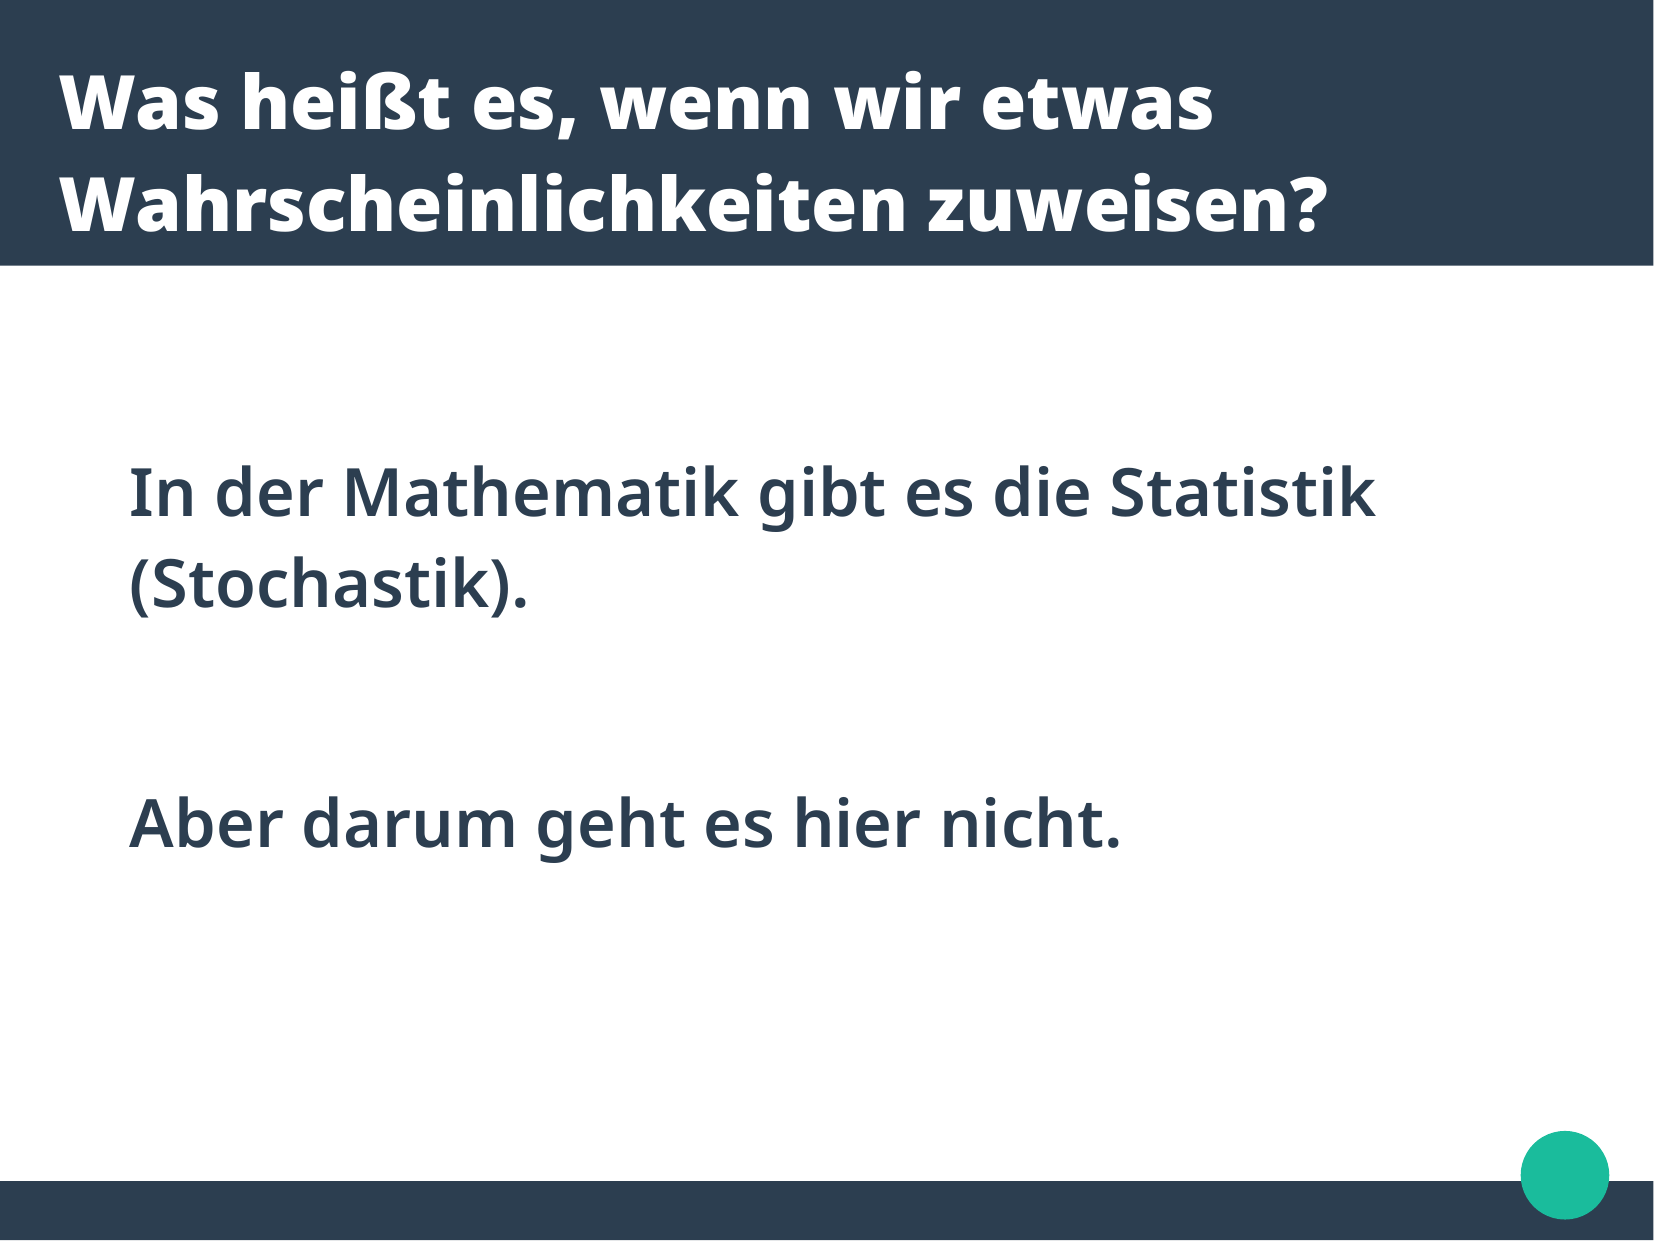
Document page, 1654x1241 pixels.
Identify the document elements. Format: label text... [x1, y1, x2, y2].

title Was heißt es, wenn wir etwas Wahrscheinlichkeiten zuweisen? [59, 49, 1595, 207]
list In der Mathematik gibt es die Statistik (Stochastik). Aber darum geht es hier nicht. [59, 324, 1595, 1152]
